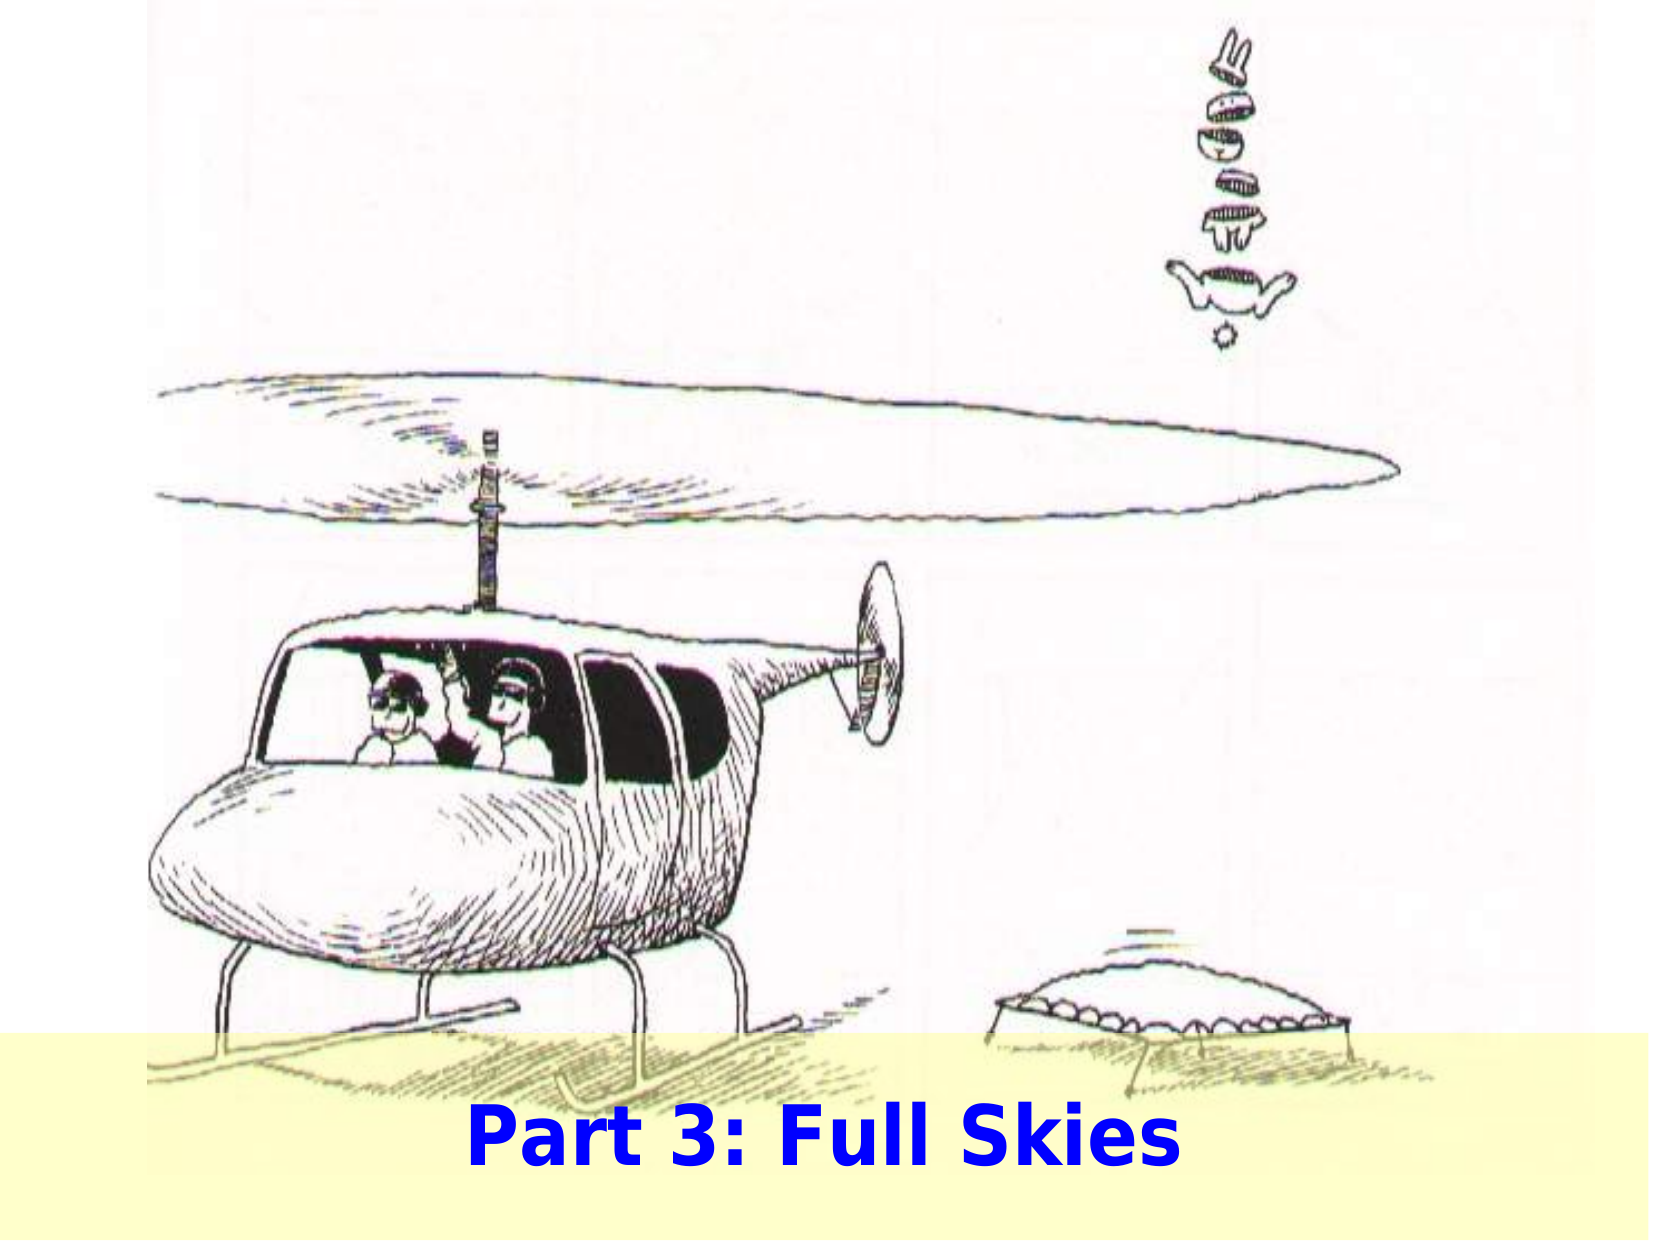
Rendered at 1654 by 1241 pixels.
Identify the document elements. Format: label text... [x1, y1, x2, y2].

title Part 3: Full Skies [0, 1032, 1649, 1241]
picture [147, 0, 1595, 1032]
